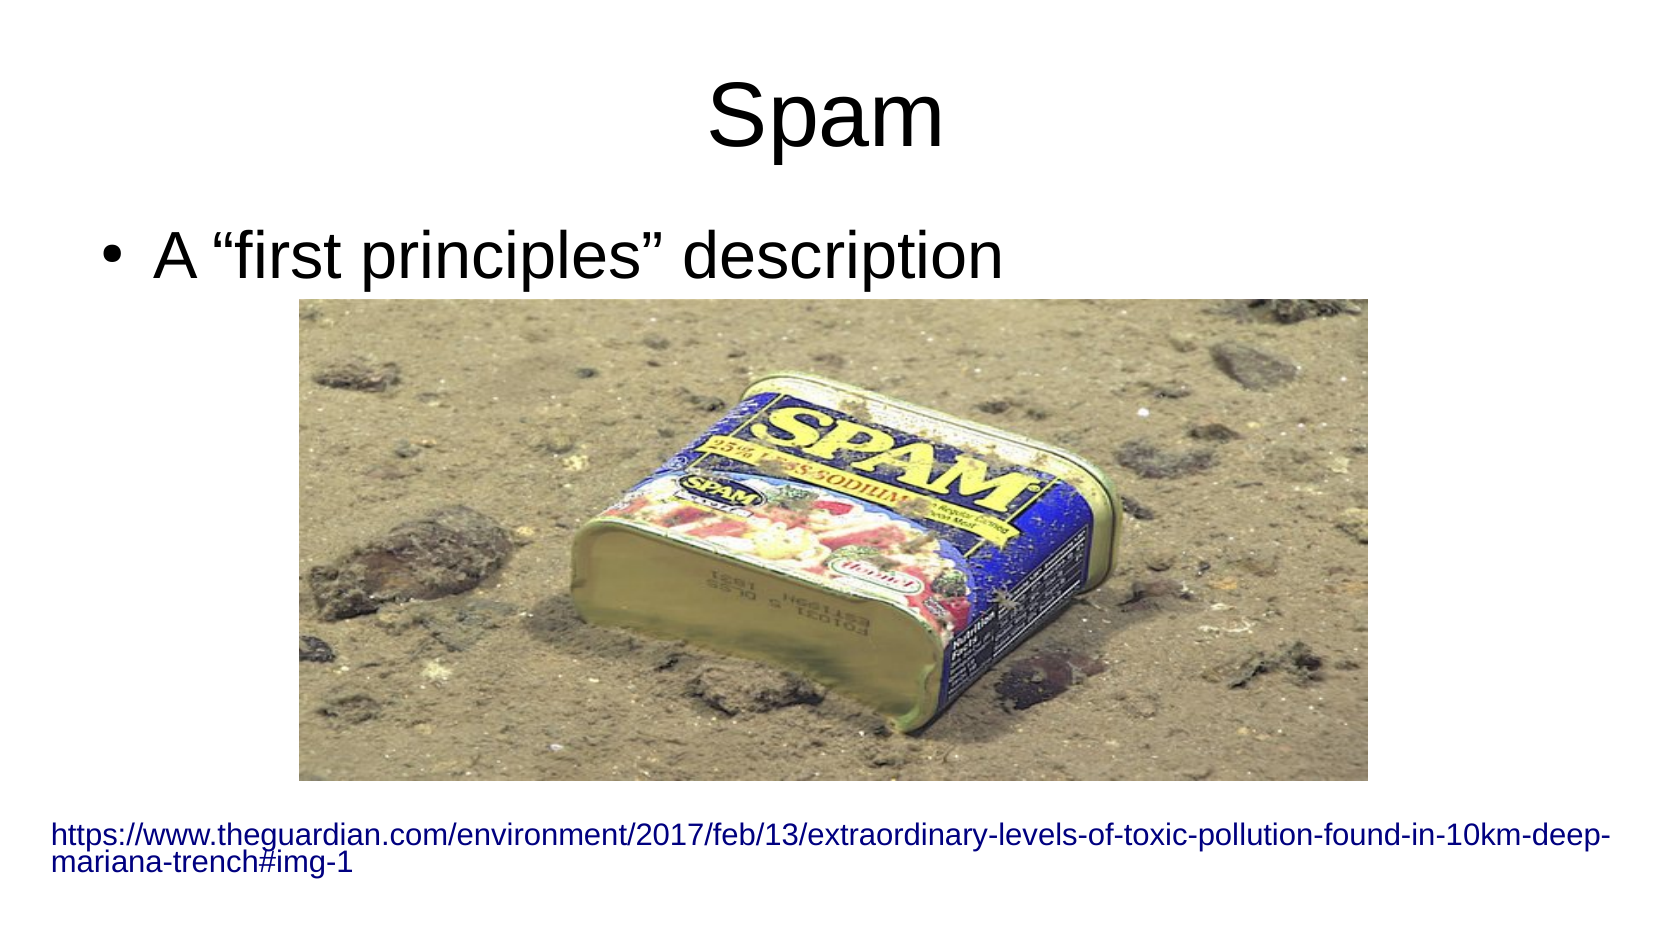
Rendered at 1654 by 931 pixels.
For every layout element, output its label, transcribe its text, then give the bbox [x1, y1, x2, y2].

text_box https://www.theguardian.com/environment/2017/feb/13/extraordinary-levels-of-toxic-pollution-found-in-10km-deep-mariana-trench#img-1 [36, 809, 1627, 894]
list A “first principles” description [82, 217, 1571, 758]
picture [299, 299, 1368, 781]
title Spam [82, 37, 1571, 193]
